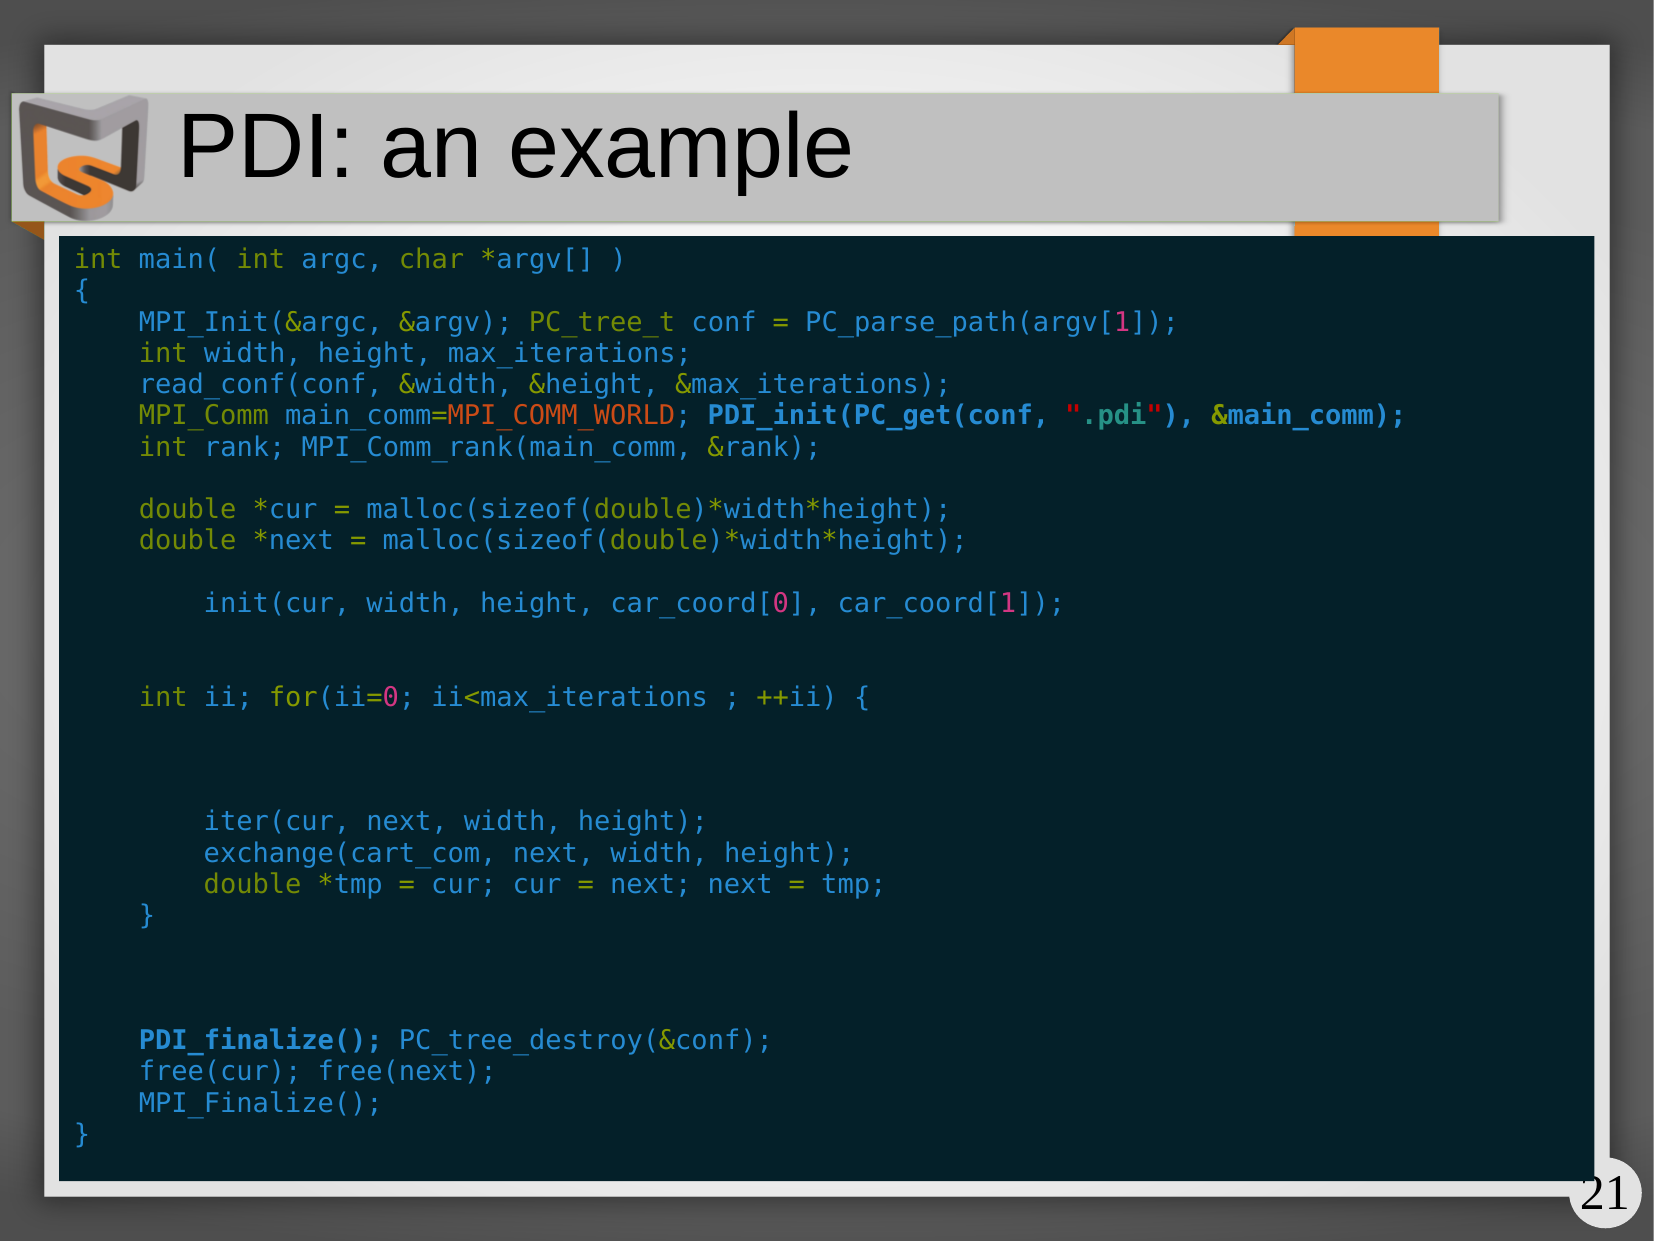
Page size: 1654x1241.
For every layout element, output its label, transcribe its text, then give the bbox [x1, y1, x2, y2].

text_box int main( int argc, char *argv[] ) { MPI_Init(&argc, &argv); PC_tree_t conf = PC_parse_path(argv[1]); int width, height, max_iterations; read_conf(conf, &width, &height, &max_iterations); MPI_Comm main_comm=MPI_COMM_WORLD; PDI_init(PC_get(conf, ".pdi"), &main_comm); int rank; MPI_Comm_rank(main_comm, &rank); double *cur = malloc(sizeof(double)*width*height); double *next = malloc(sizeof(double)*width*height); init(cur, width, height, car_coord[0], car_coord[1]); int ii; for(ii=0; ii<max_iterations ; ++ii) { iter(cur, next, width, height); exchange(cart_com, next, width, height); double *tmp = cur; cur = next; next = tmp; } PDI_finalize(); PC_tree_destroy(&conf); free(cur); free(next); MPI_Finalize(); } [59, 236, 1595, 1182]
title PDI: an example [177, 94, 1477, 213]
picture [0, 0, 1654, 1241]
